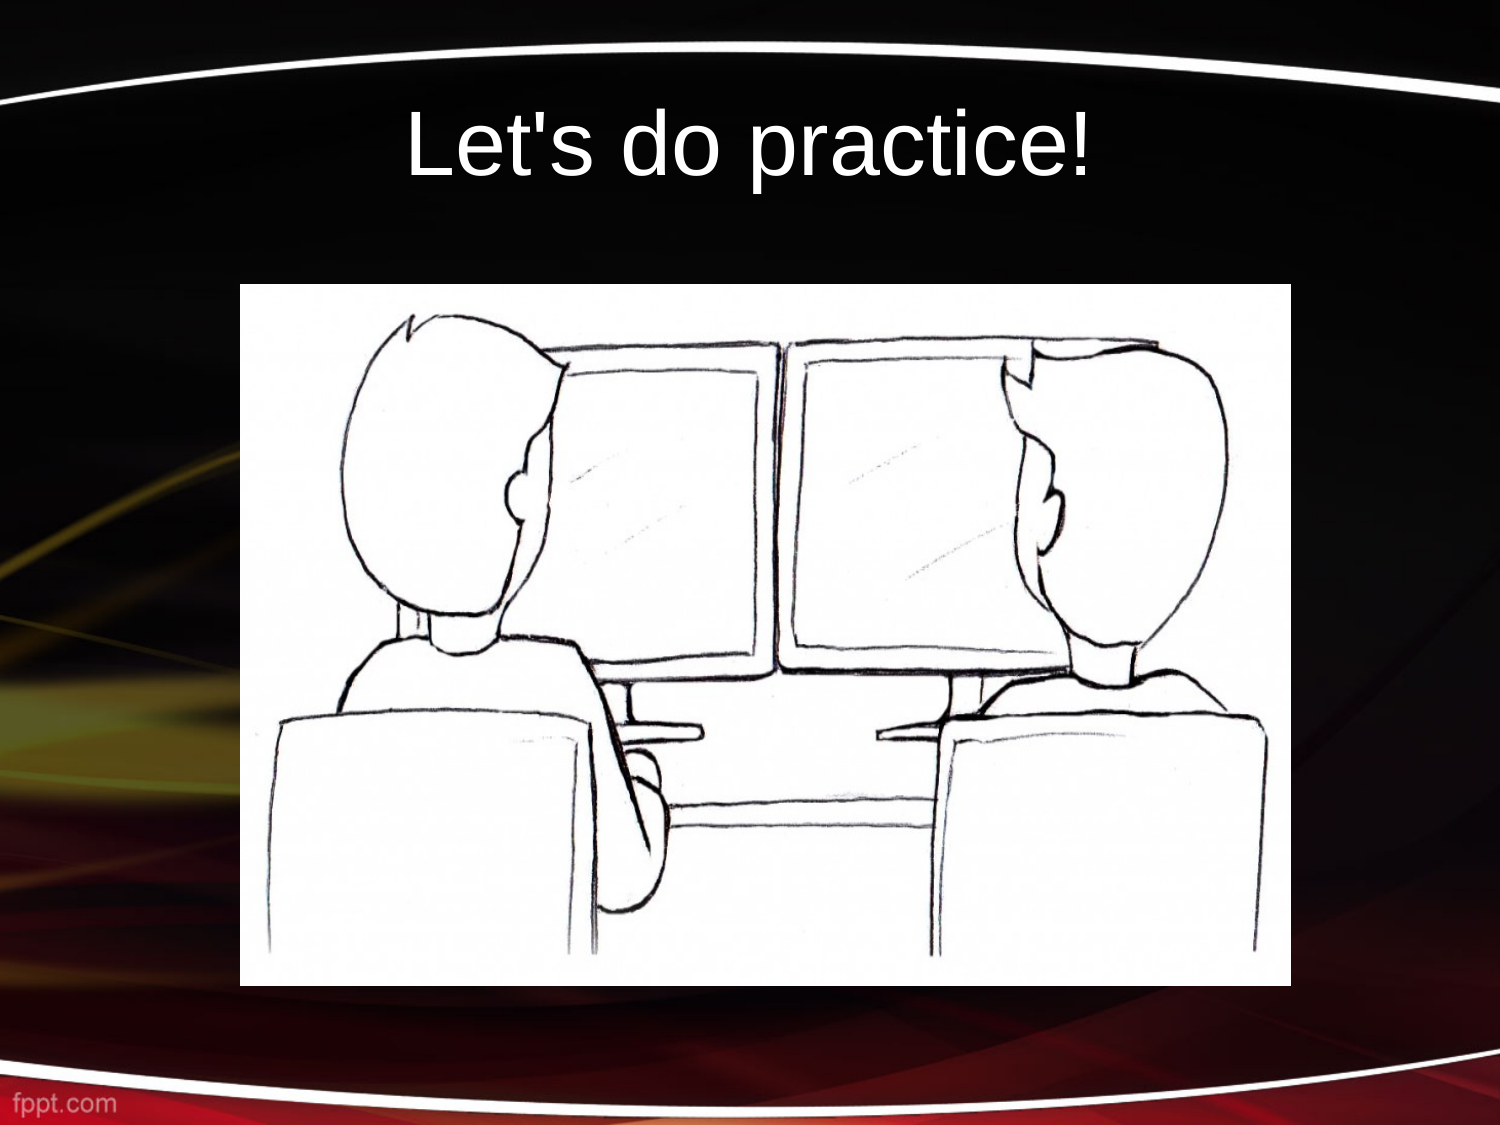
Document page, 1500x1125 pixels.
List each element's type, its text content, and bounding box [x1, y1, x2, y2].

title Let's do practice! [75, 45, 1426, 233]
picture [0, 0, 1500, 1125]
